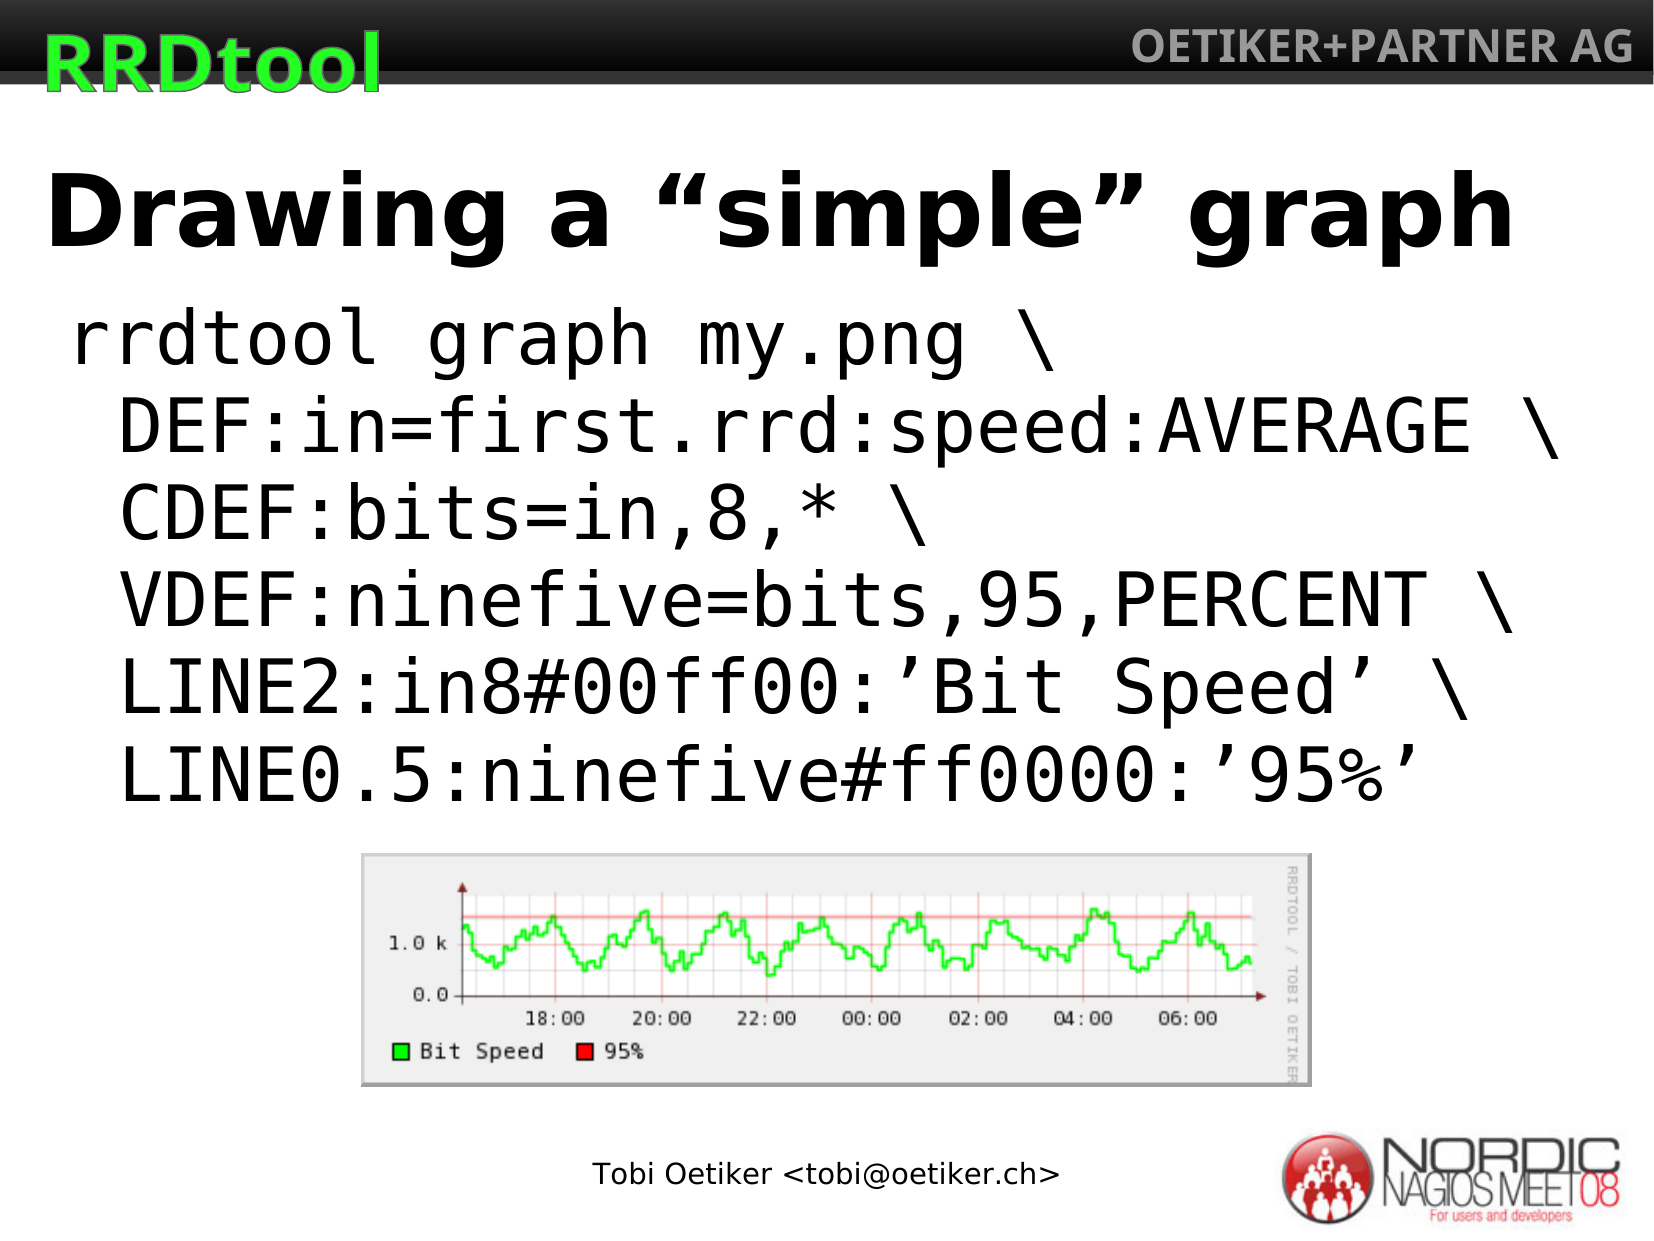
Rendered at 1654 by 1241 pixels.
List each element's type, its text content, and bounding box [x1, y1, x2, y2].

title Drawing a “simple” graph [43, 137, 1582, 287]
picture [361, 853, 1312, 1087]
picture [1262, 1116, 1654, 1241]
text_box rrdtool graph my.png \ DEF:in=first.rrd:speed:AVERAGE \ CDEF:bits=in,8,* \ VDEF:ninefive=bits,95,PERCENT \ LINE2:in8#00ff00:’Bit Speed’ \ LINE0.5:ninefive#ff0000:’95%’ [47, 295, 1596, 820]
